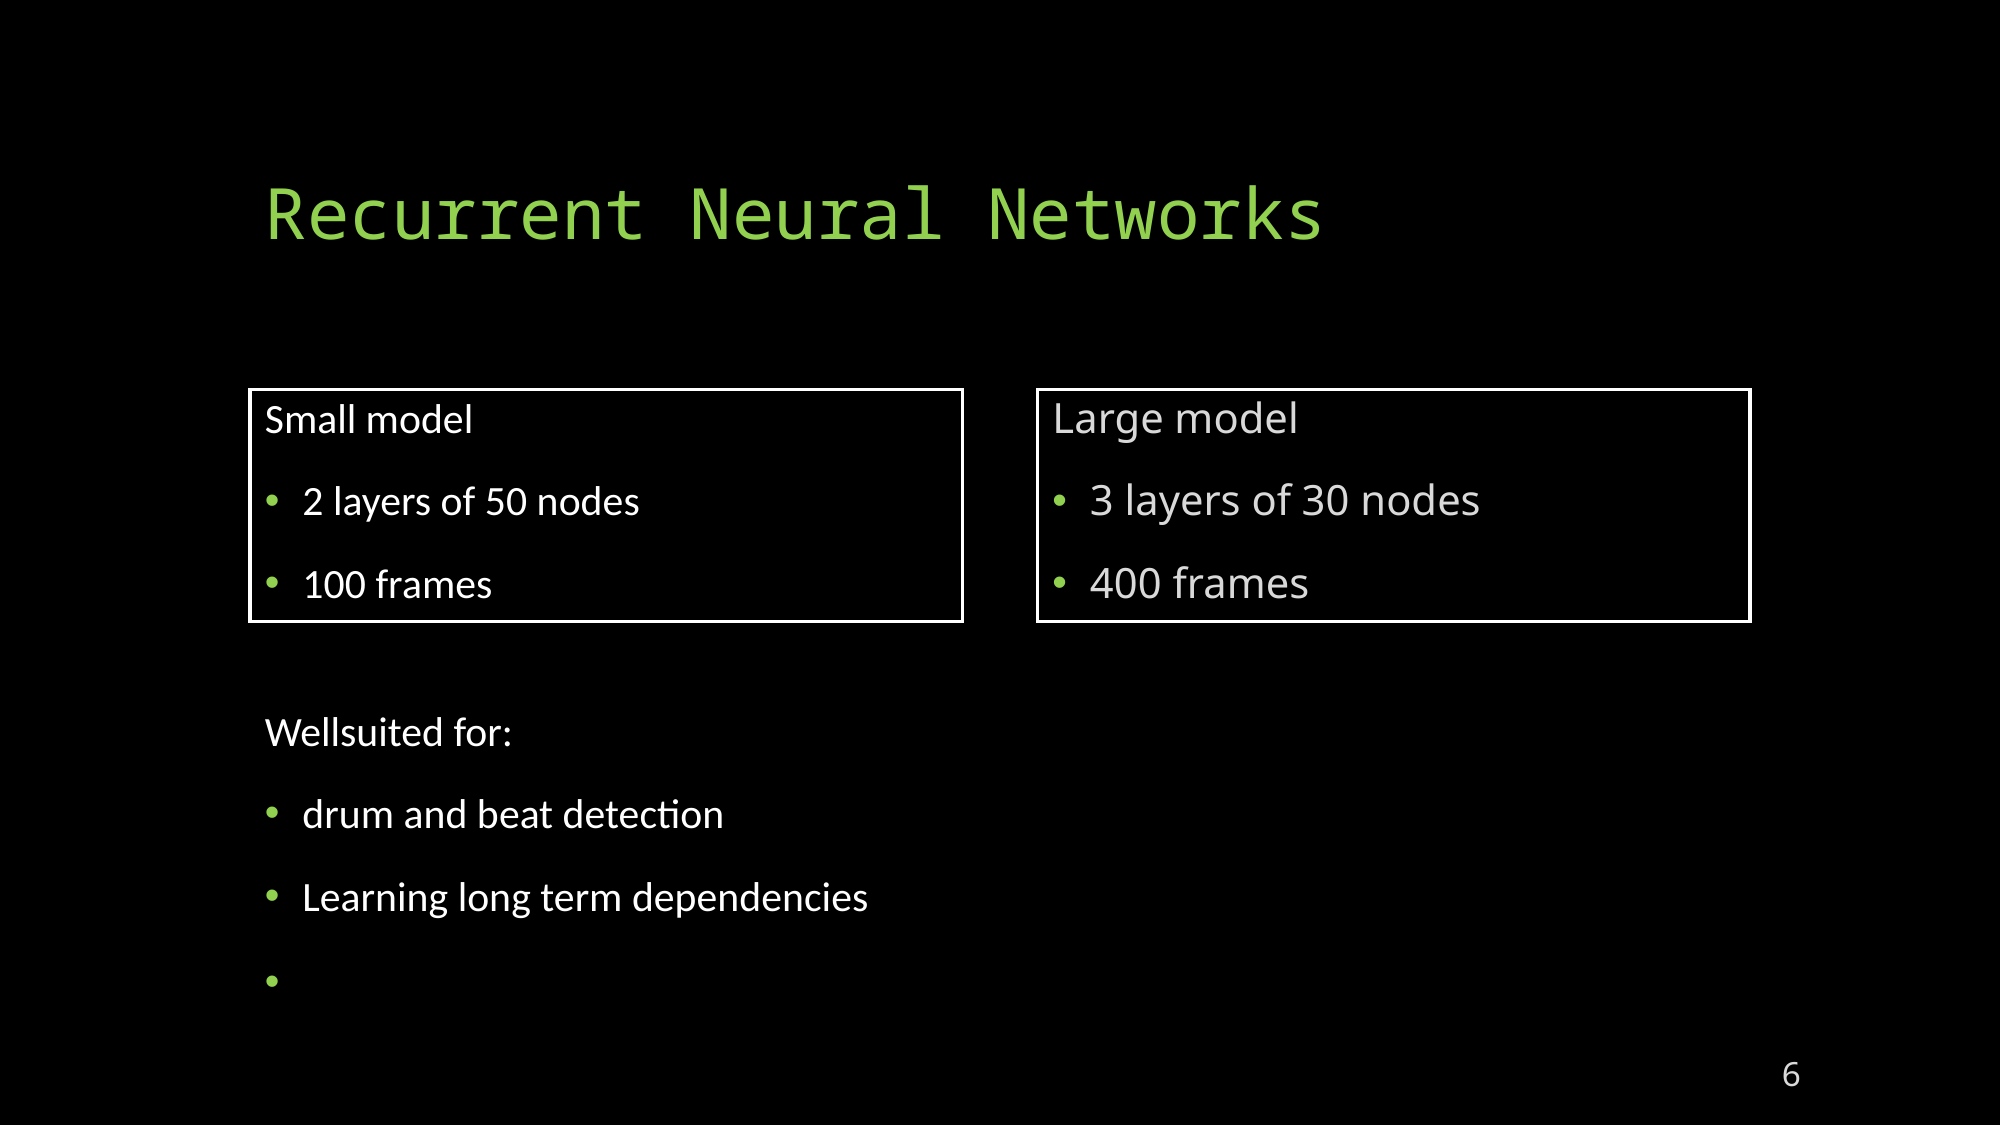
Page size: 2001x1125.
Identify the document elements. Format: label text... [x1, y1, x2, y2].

title Recurrent Neural Networks [249, 75, 1750, 263]
list Small model 2 layers of 50 nodes 100 frames [249, 389, 963, 622]
text_box Wellsuited for: drum and beat detection Learning long term dependencies [249, 702, 1750, 1029]
text_box Large model 3 layers of 30 nodes 400 frames [1037, 389, 1750, 622]
text_box [1766, 1046, 1905, 1089]
